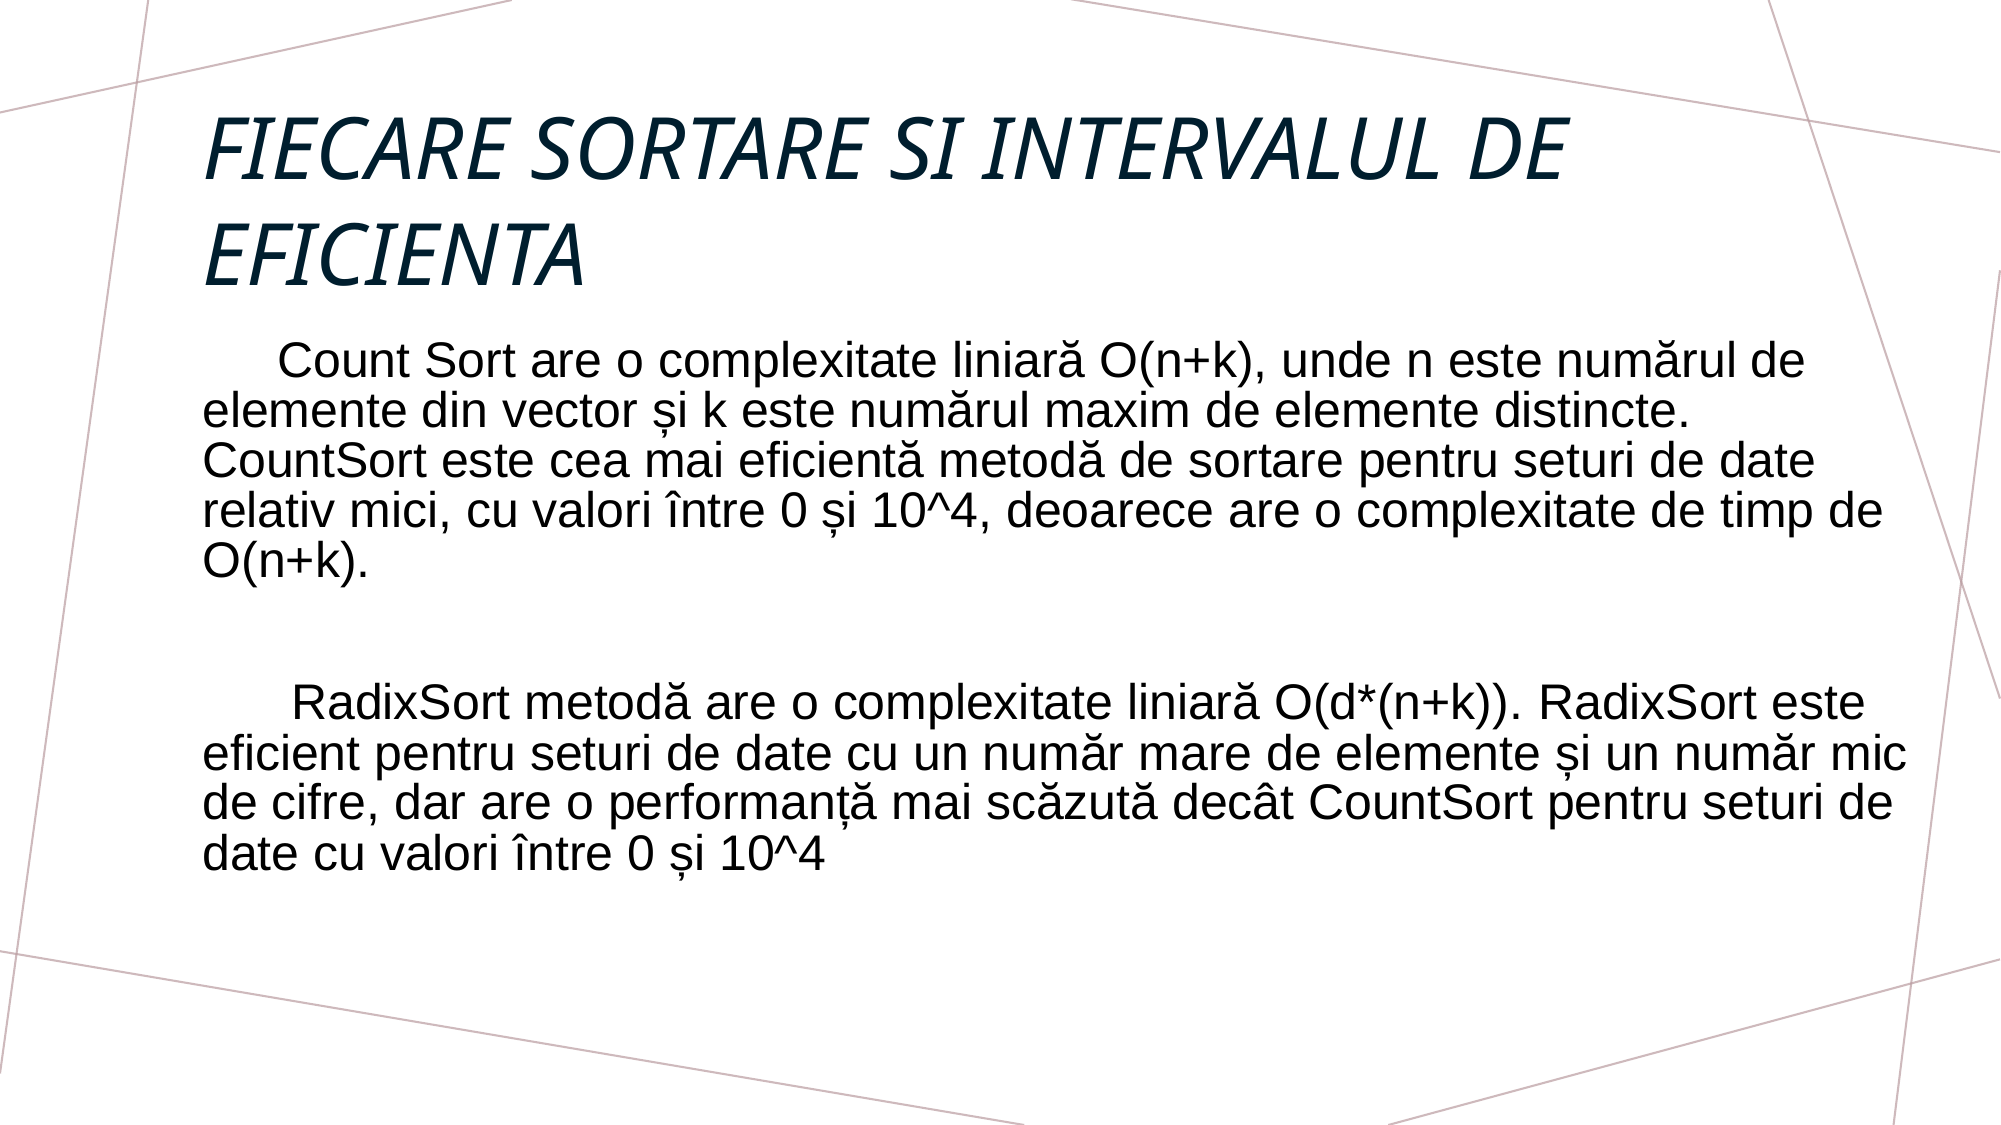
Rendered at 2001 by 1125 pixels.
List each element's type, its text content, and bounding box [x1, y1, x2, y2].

list Count Sort are o complexitate liniară O(n+k), unde n este numărul de elemente din vector și k este numărul maxim de elemente distincte. CountSort este cea mai eficientă metodă de sortare pentru seturi de date relativ mici, cu valori între 0 și 10^4, deoarece are o complexitate de timp de O(n+k). RadixSort metodă are o complexitate liniară O(d*(n+k)). RadixSort este eficient pentru seturi de date cu un număr mare de elemente și un număr mic de cifre, dar are o performanță mai scăzută decât CountSort pentru seturi de date cu valori între 0 și 10^4 [187, 329, 1931, 970]
title Fiecare sortare si intervalul de eficienta [187, 87, 1947, 315]
